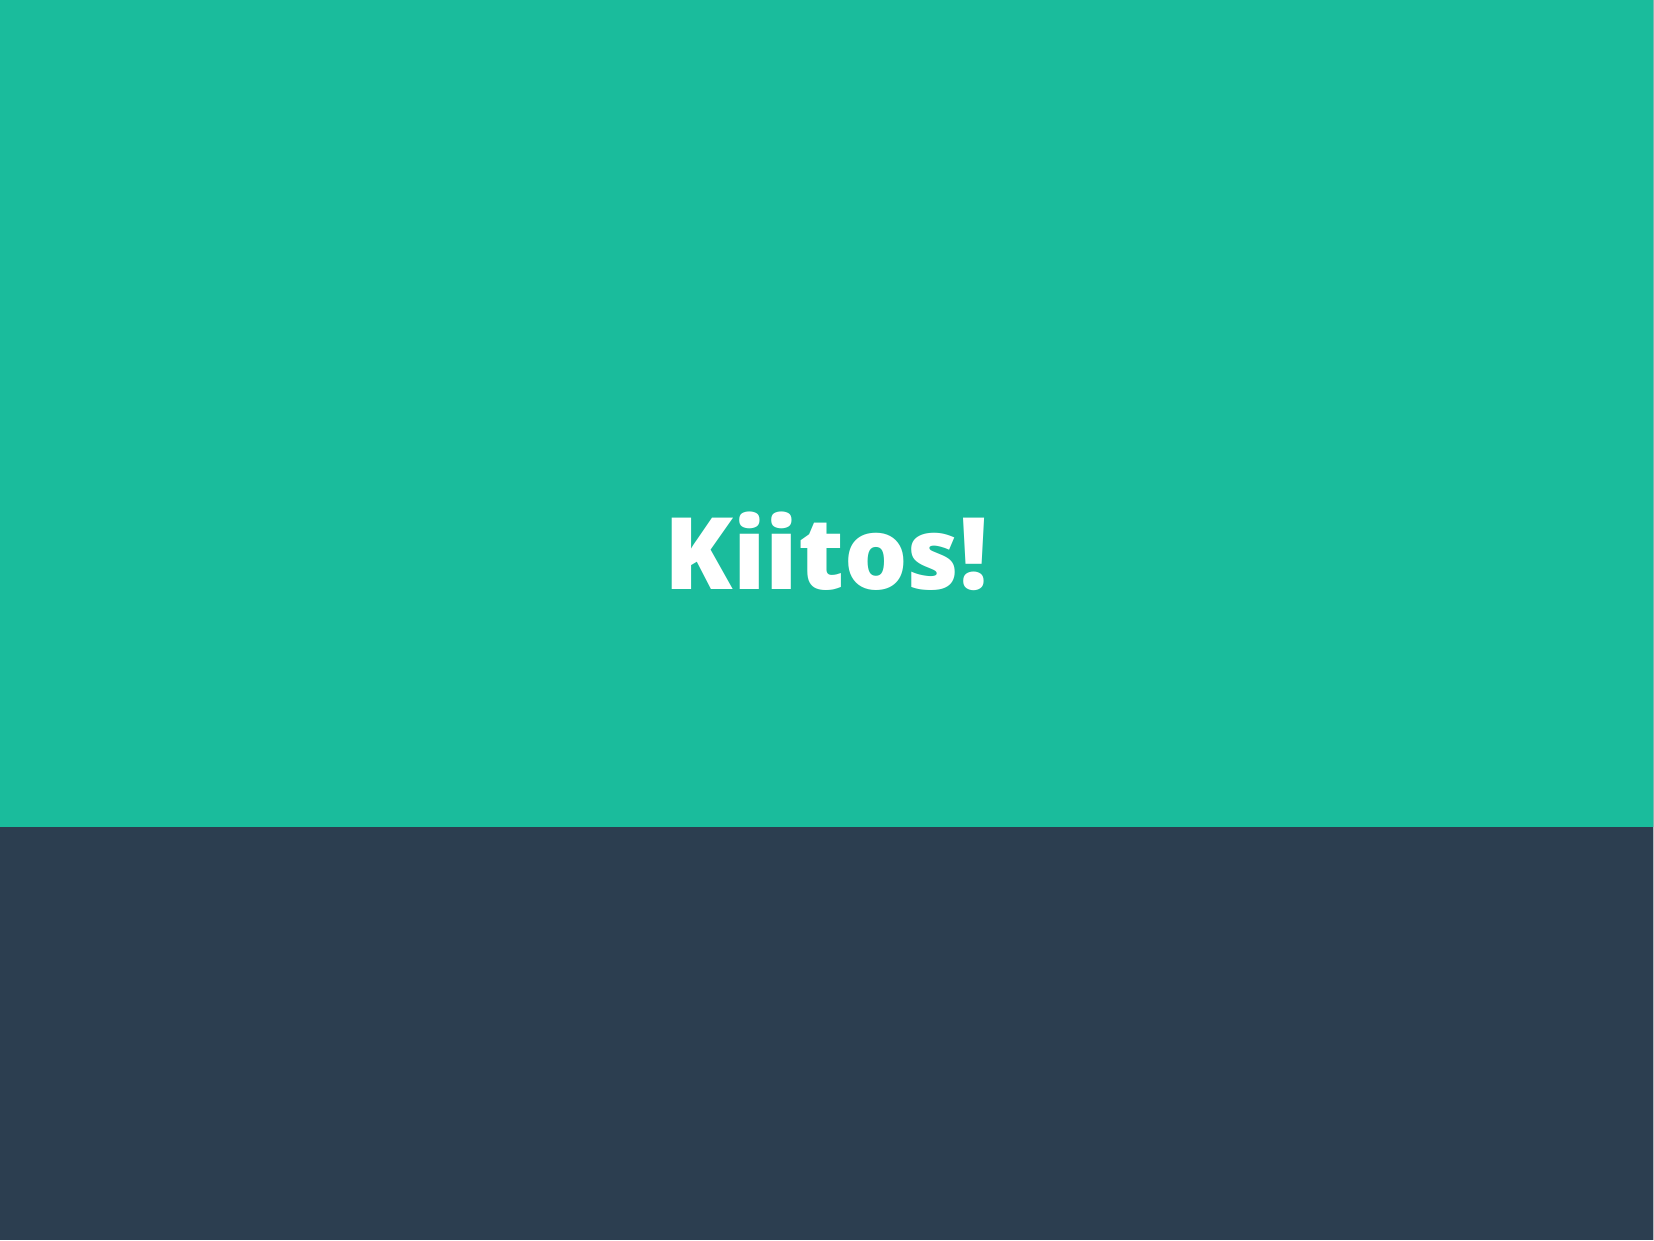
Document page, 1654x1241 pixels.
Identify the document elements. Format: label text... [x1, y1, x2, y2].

title Kiitos! [59, 255, 1595, 778]
